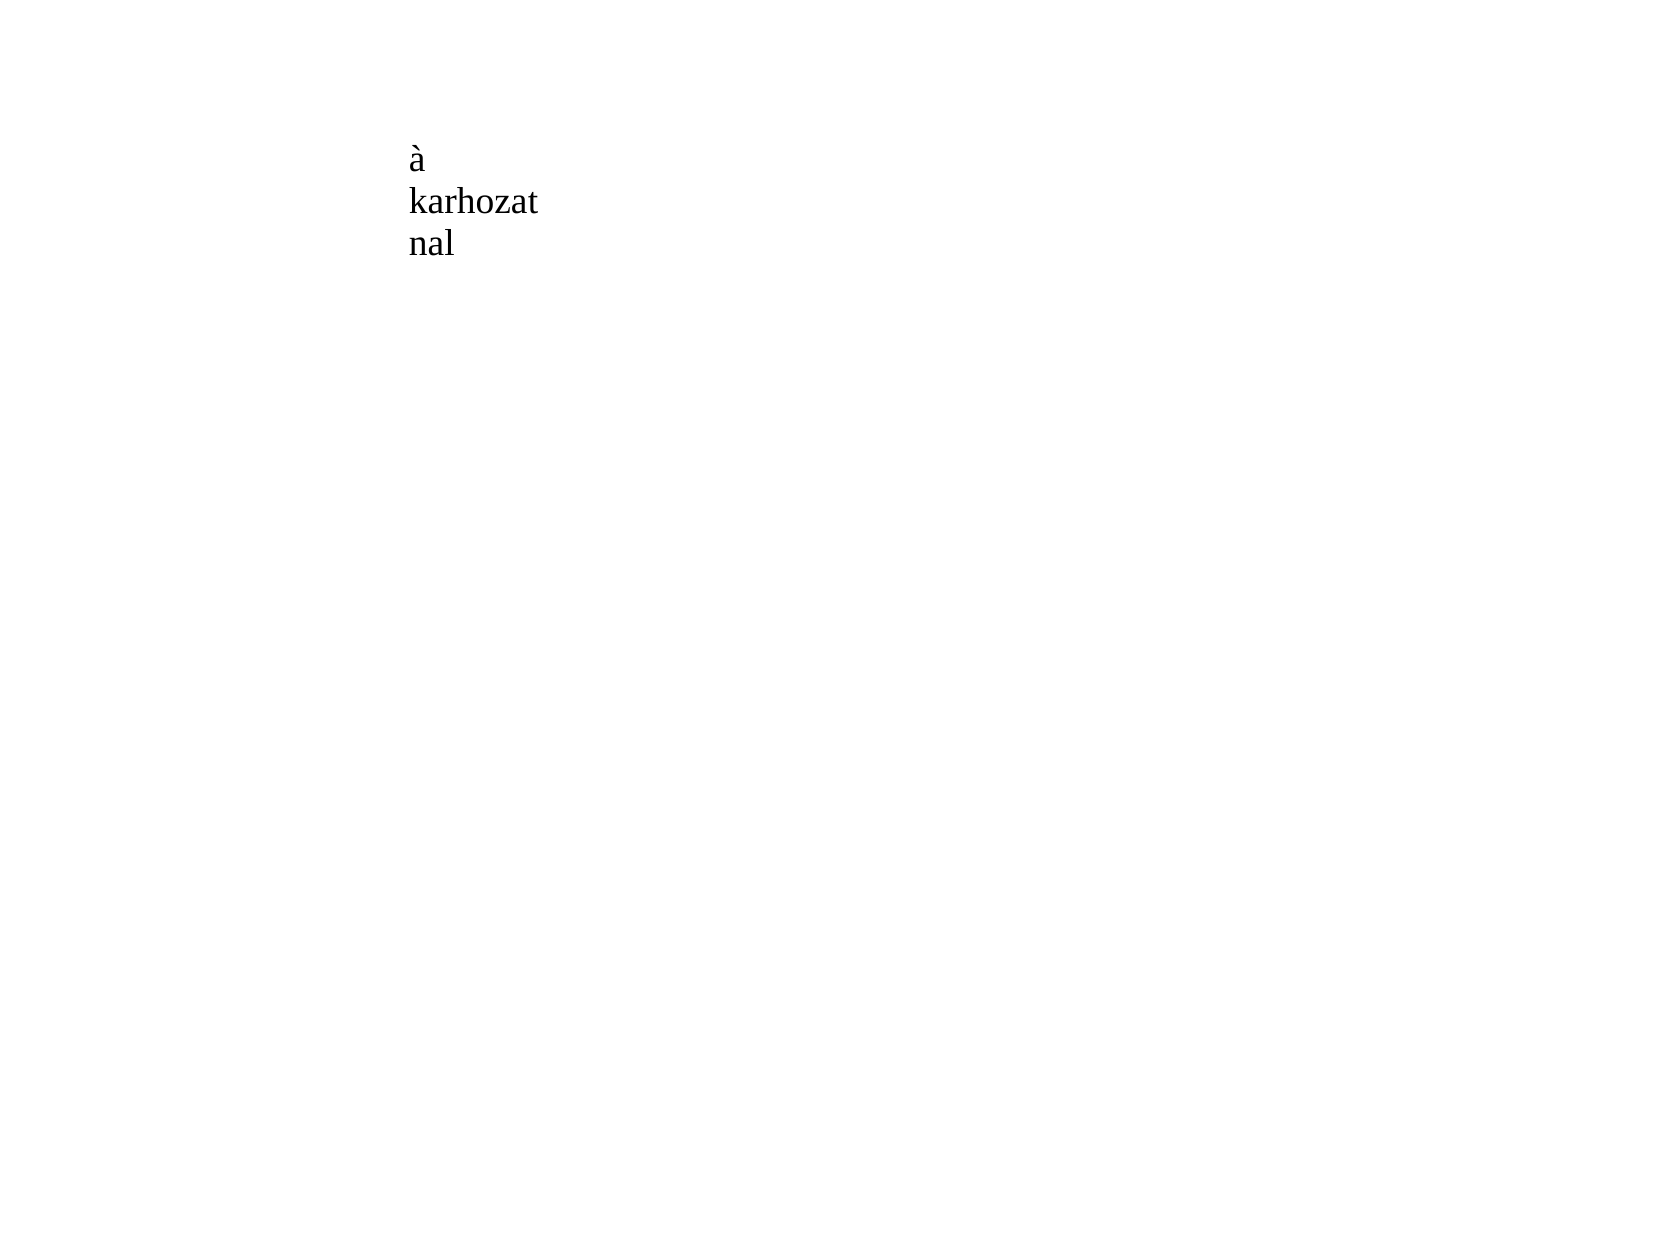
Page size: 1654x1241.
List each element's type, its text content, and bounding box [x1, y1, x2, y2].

text_box à karhozatnal [408, 138, 547, 282]
